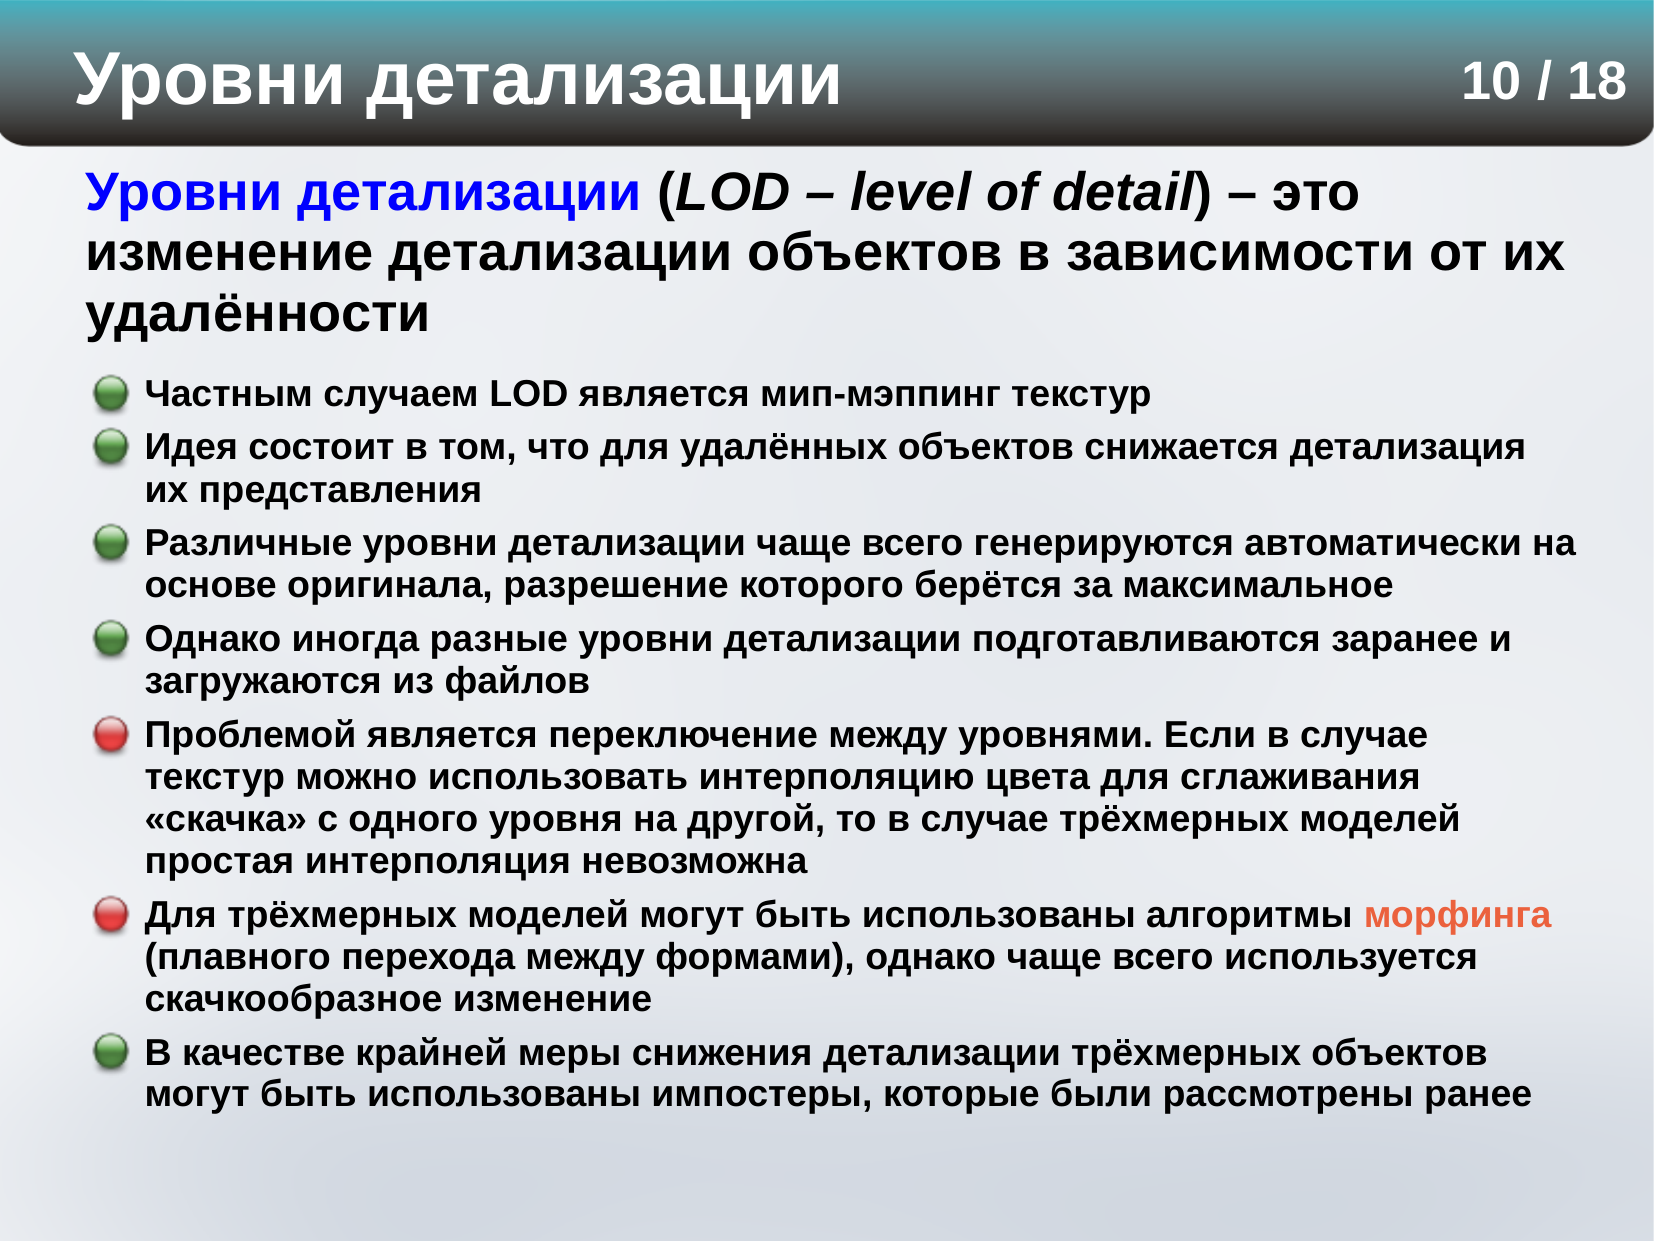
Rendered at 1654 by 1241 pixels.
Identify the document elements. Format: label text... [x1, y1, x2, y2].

text_box Уровни детализации (LOD – level of detail) – это изменение детализации объектов в зависимости от их удалённости Частным случаем LOD является мип-мэппинг текстур Идея состоит в том, что для удалённых объектов снижается детализация их представления Различные уровни детализации чаще всего генерируются автоматически на основе оригинала, разрешение которого берётся за максимальное Однако иногда разные уровни детализации подготавливаются заранее и загружаются из файлов Проблемой является переключение между уровнями. Если в случае текстур можно использовать интерполяцию цвета для сглаживания «скачка» с одного уровня на другой, то в случае трёхмерных моделей простая интерполяция невозможна Для трёхмерных моделей могут быть использованы алгоритмы морфинга (плавного перехода между формами), однако чаще всего используется скачкообразное изменение В качестве крайней меры снижения детализации трёхмерных объектов могут быть использованы импостеры, которые были рассмотрены ранее [70, 153, 1595, 1123]
picture [0, 0, 1654, 1241]
text_box Уровни детализации [59, 29, 1418, 129]
text_box <номер> / 18 [1446, 42, 1654, 179]
